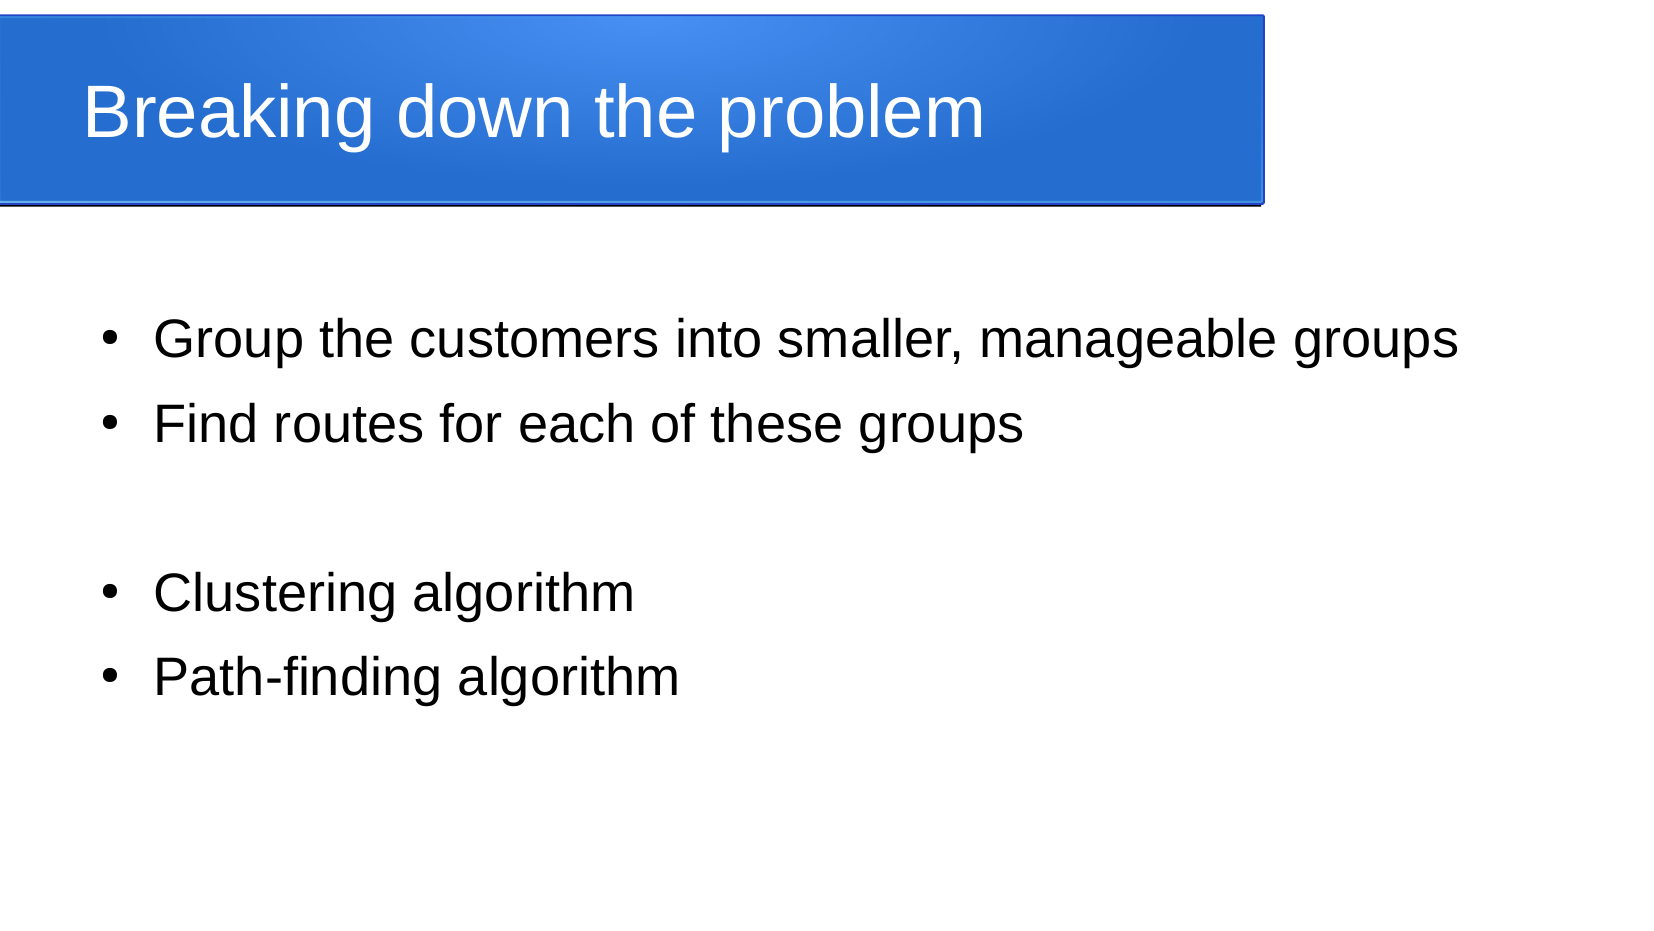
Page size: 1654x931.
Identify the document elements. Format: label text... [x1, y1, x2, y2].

title Breaking down the problem [82, 35, 1235, 189]
list Group the customers into smaller, manageable groups Find routes for each of these groups Clustering algorithm Path-finding algorithm [82, 224, 1571, 764]
